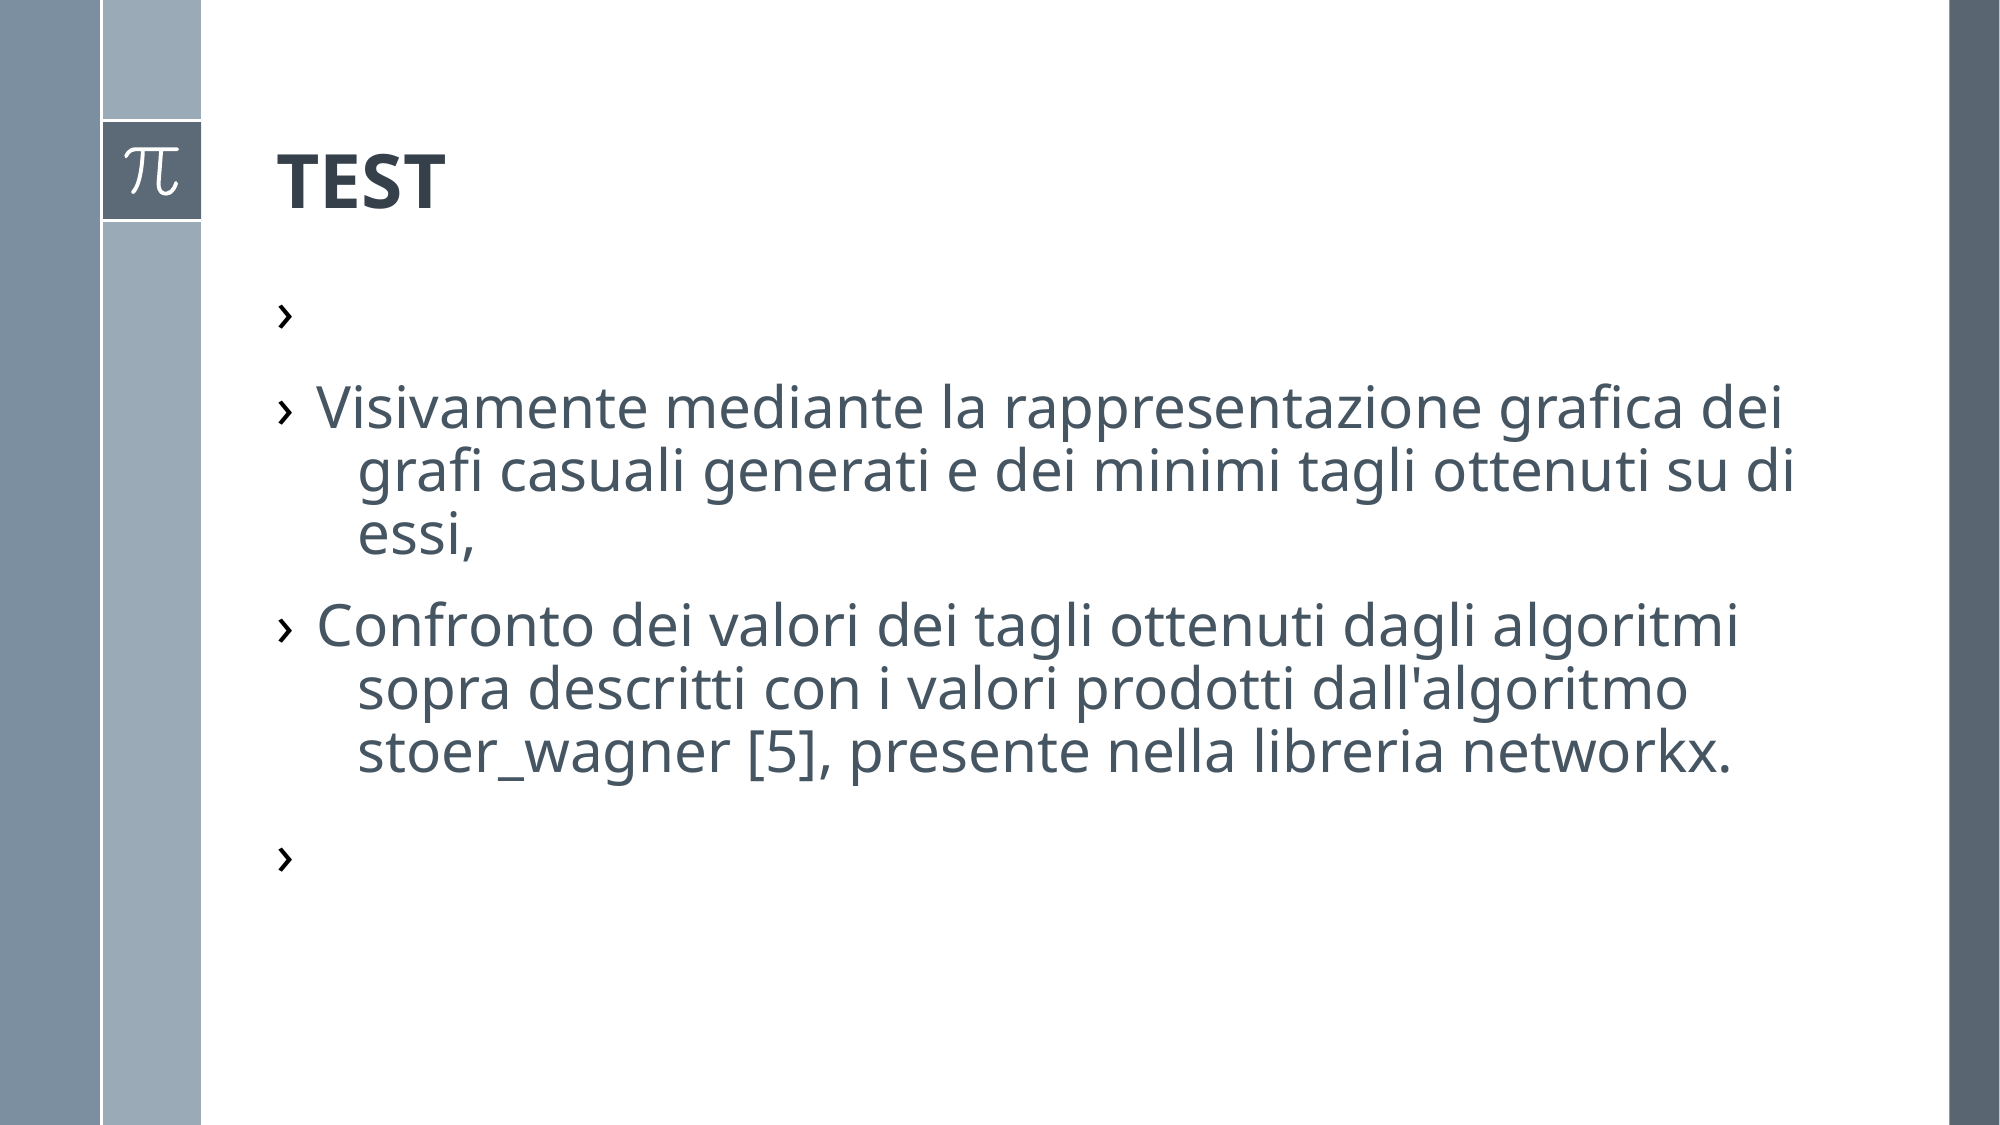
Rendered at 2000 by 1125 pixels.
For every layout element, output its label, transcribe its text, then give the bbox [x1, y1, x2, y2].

title TEST [261, 29, 1867, 233]
list Visivamente mediante la rappresentazione grafica dei grafi casuali generati e dei minimi tagli ottenuti su di essi, Confronto dei valori dei tagli ottenuti dagli algoritmi sopra descritti con i valori prodotti dall'algoritmo stoer_wagner [5], presente nella libreria networkx. [261, 262, 1867, 1013]
